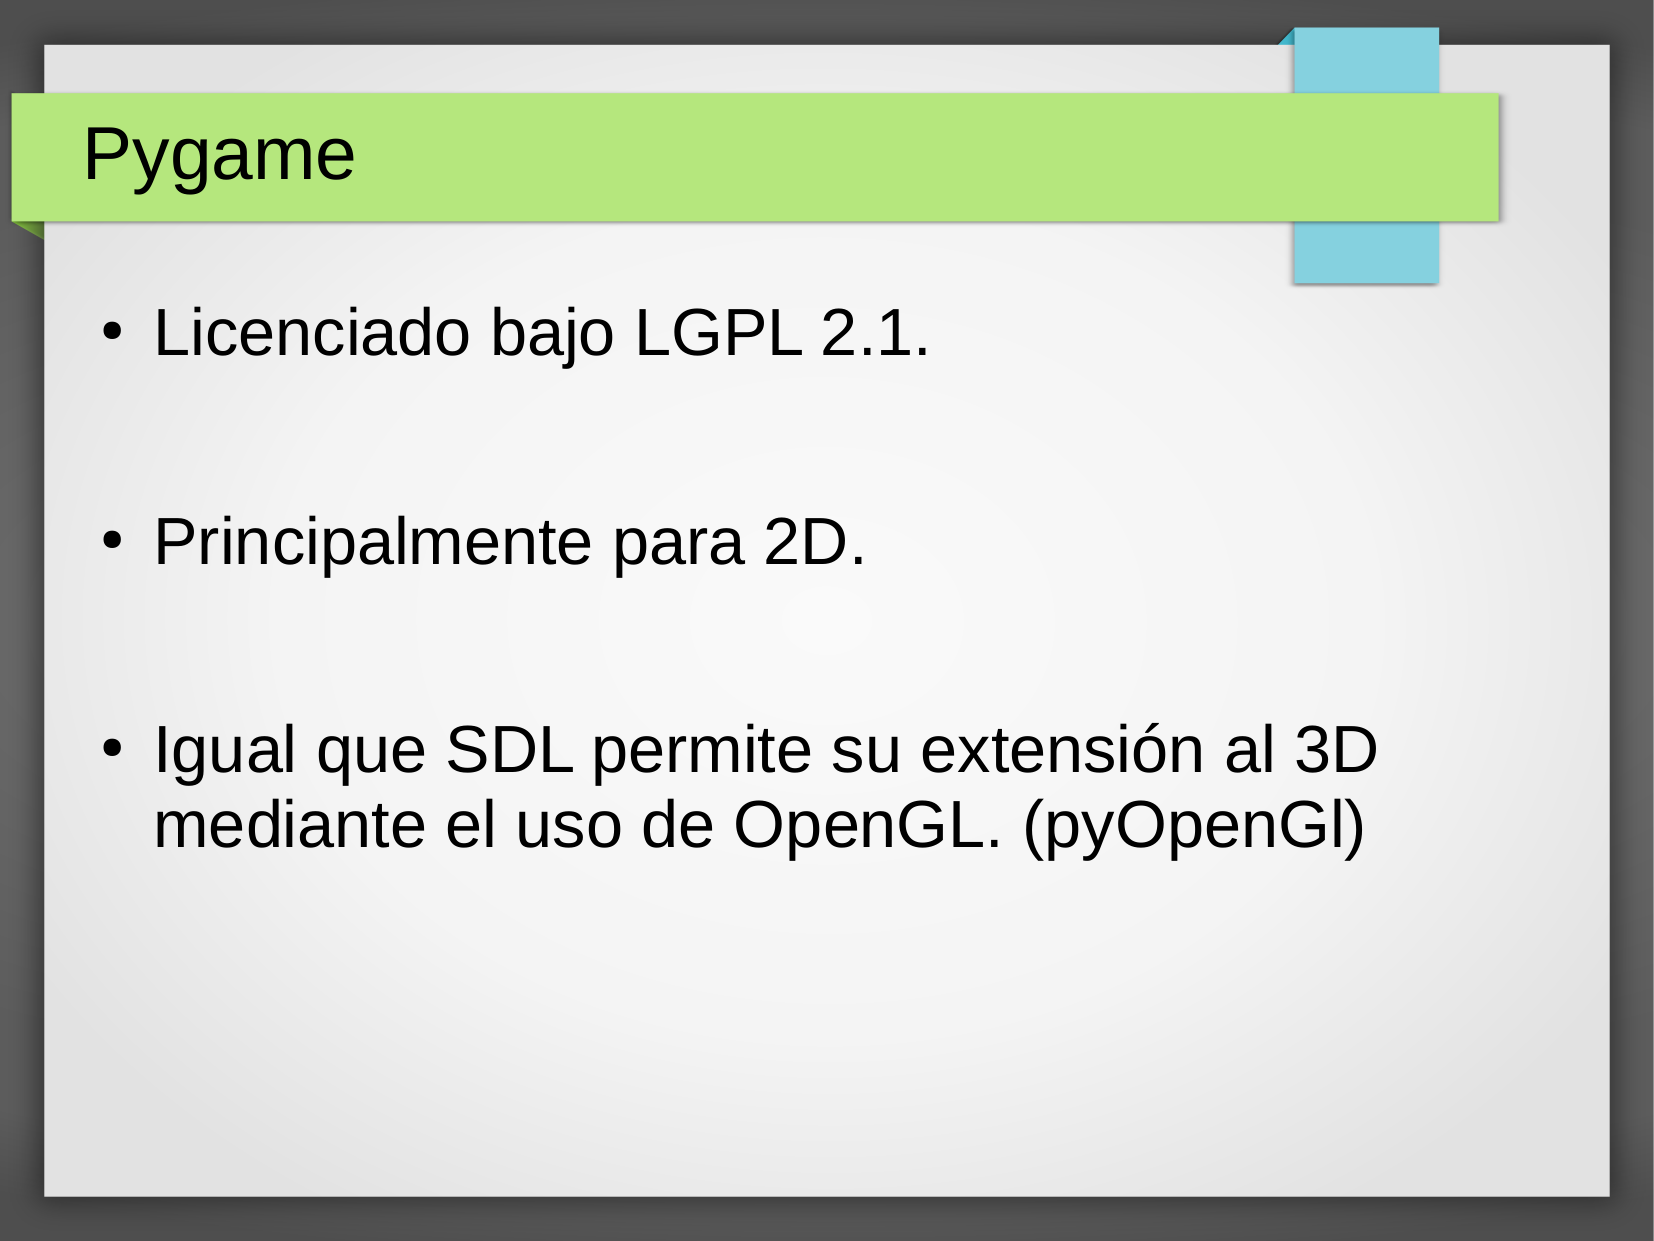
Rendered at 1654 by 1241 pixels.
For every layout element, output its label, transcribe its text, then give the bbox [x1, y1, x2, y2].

title Pygame [82, 94, 1264, 213]
list Licenciado bajo LGPL 2.1. Principalmente para 2D. Igual que SDL permite su extensión al 3D mediante el uso de OpenGL. (pyOpenGl) [82, 295, 1571, 1015]
picture [0, 0, 1654, 1241]
